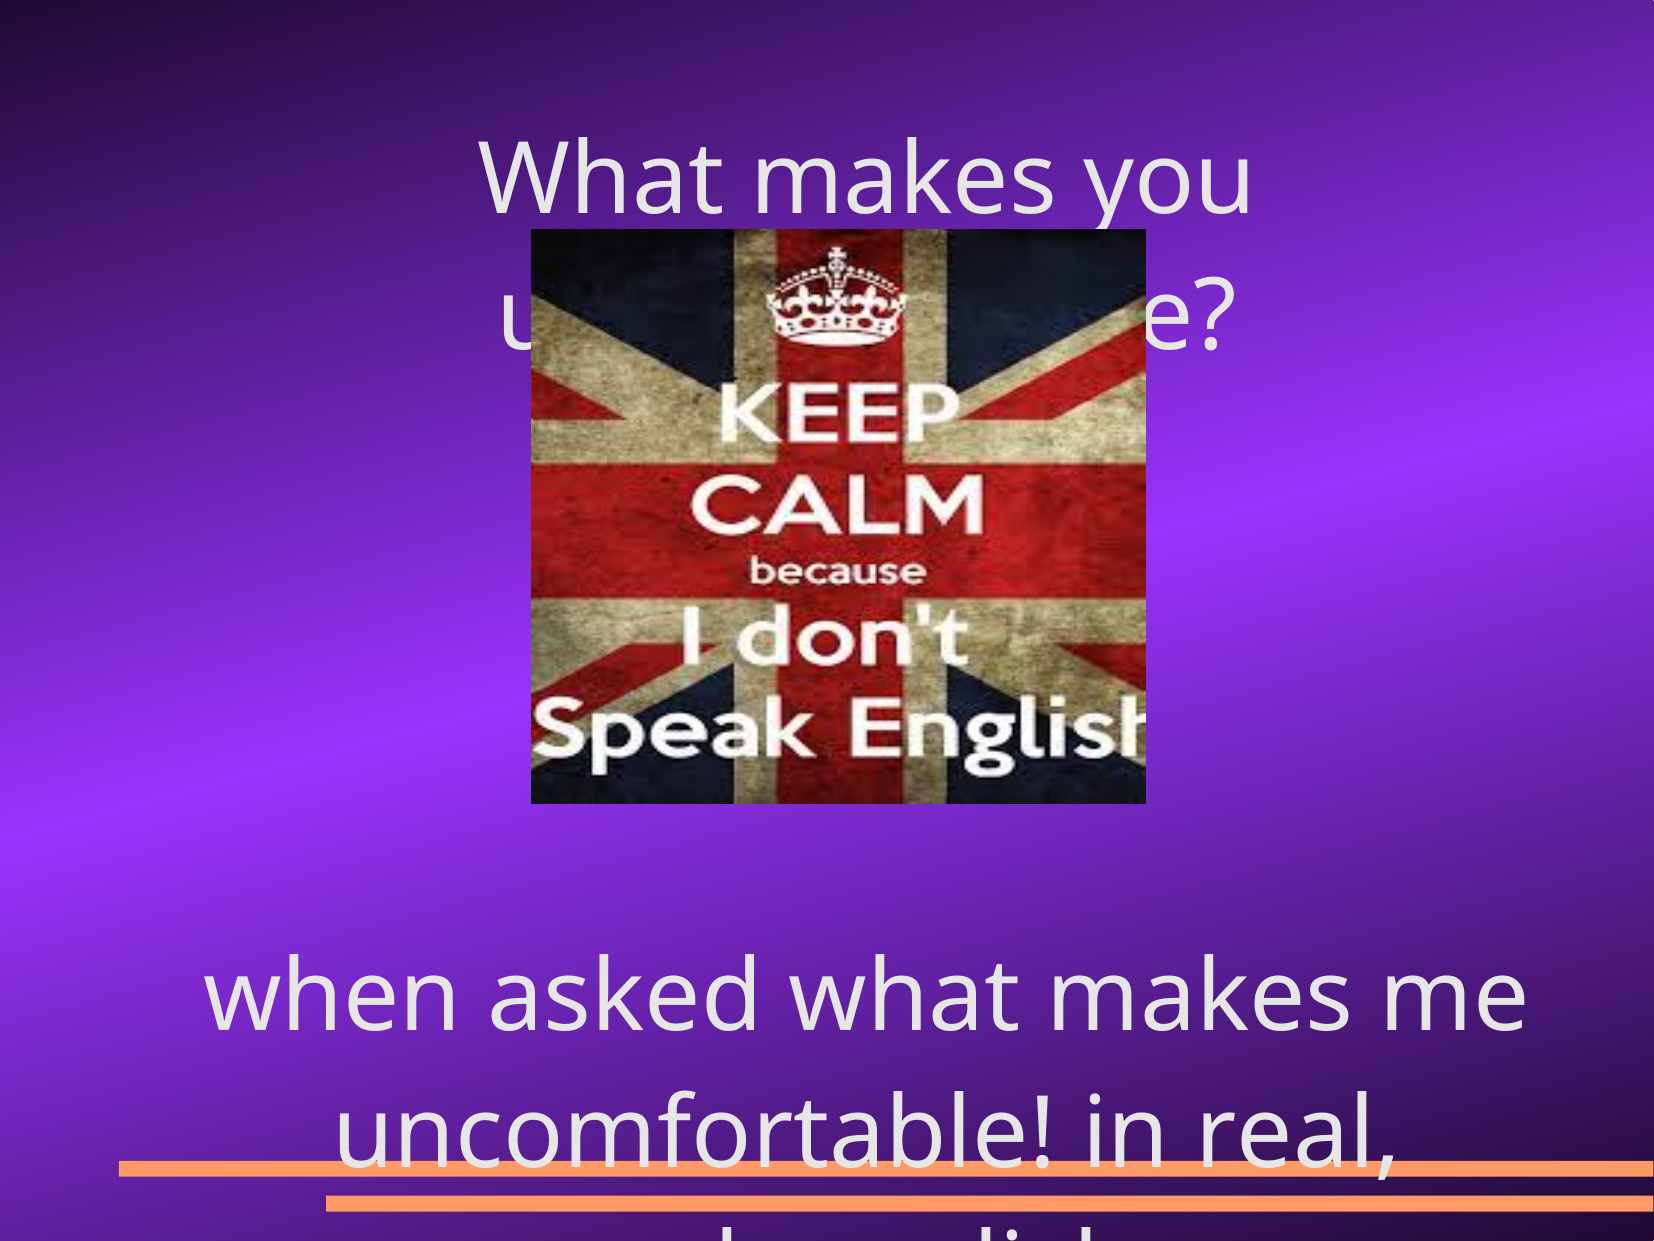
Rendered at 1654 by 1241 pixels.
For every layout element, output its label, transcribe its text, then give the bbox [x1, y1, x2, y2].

picture [531, 229, 1146, 804]
list What makes you uncomfortable? when asked what makes me uncomfortable! in real, speak english…. [106, 106, 1546, 1195]
